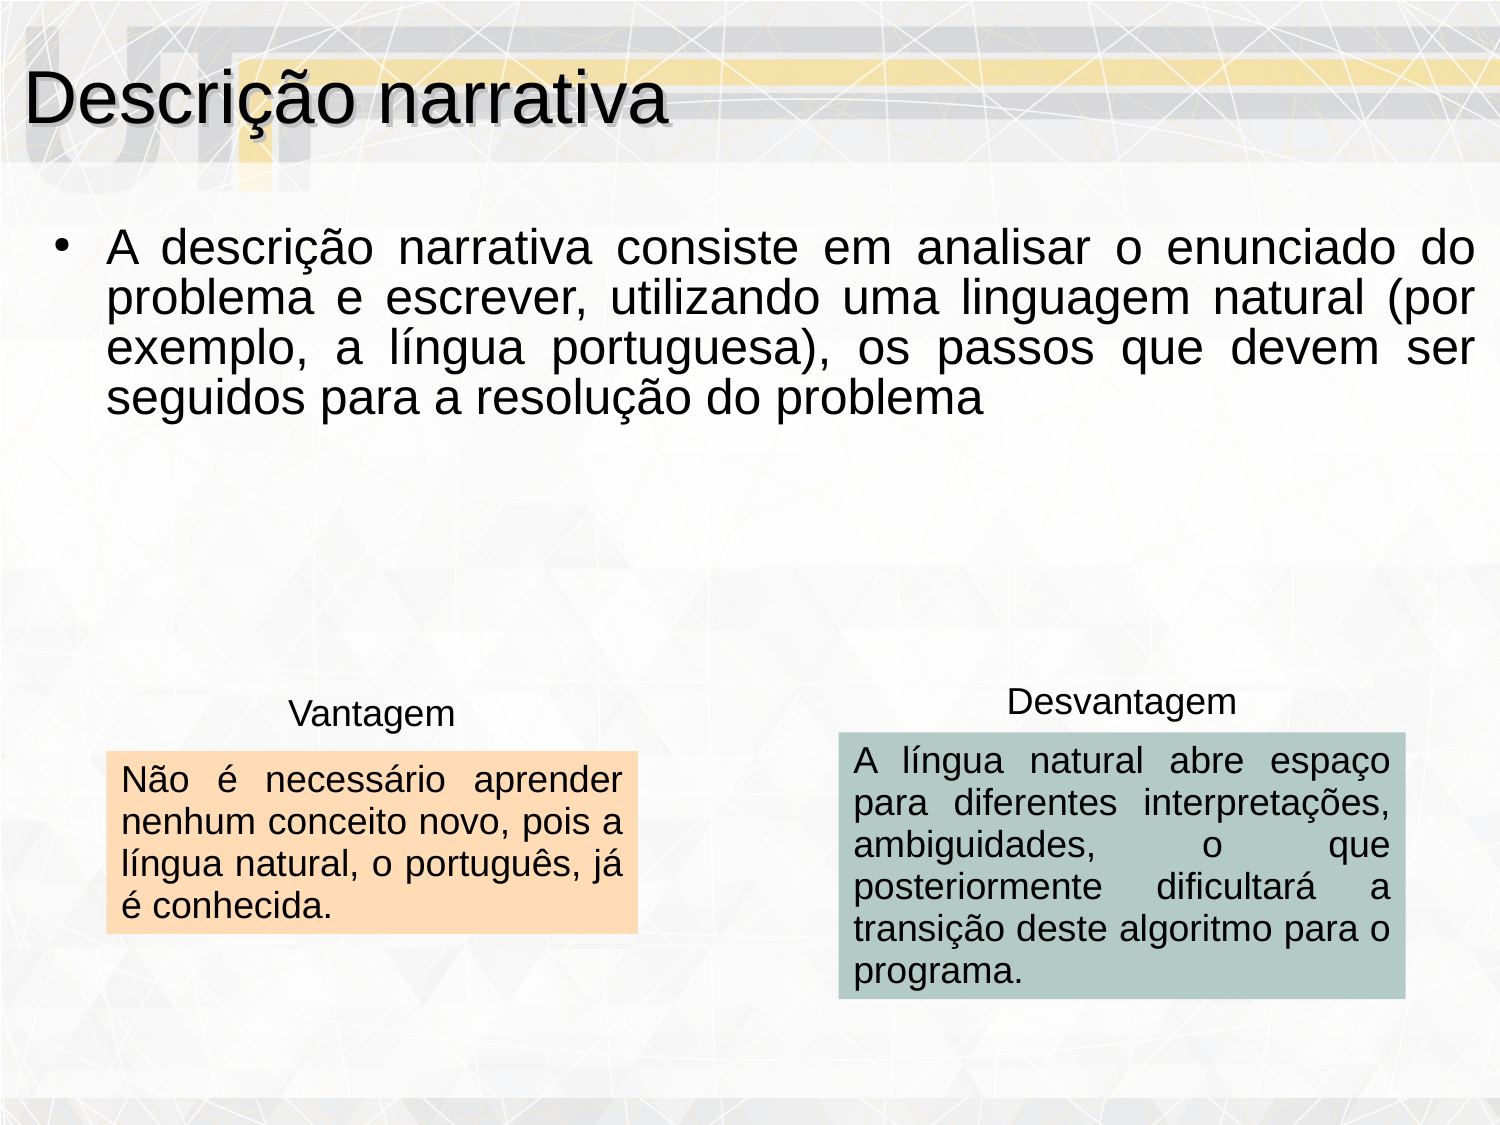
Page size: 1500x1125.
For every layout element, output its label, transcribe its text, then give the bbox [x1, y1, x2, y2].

text_box Vantagem [273, 685, 471, 742]
title Descrição narrativa [23, 18, 1489, 178]
text_box Desvantagem [991, 673, 1253, 731]
text_box Não é necessário aprender nenhum conceito novo, pois a língua natural, o português, já é conhecida. [106, 751, 638, 934]
list A descrição narrativa consiste em analisar o enunciado do problema e escrever, utilizando uma linguagem natural (por exemplo, a língua portuguesa), os passos que devem ser seguidos para a resolução do problema [35, 224, 1477, 1087]
text_box A língua natural abre espaço para diferentes interpretações, ambiguidades, o que posteriormente dificultará a transição deste algoritmo para o programa. [838, 732, 1406, 1000]
